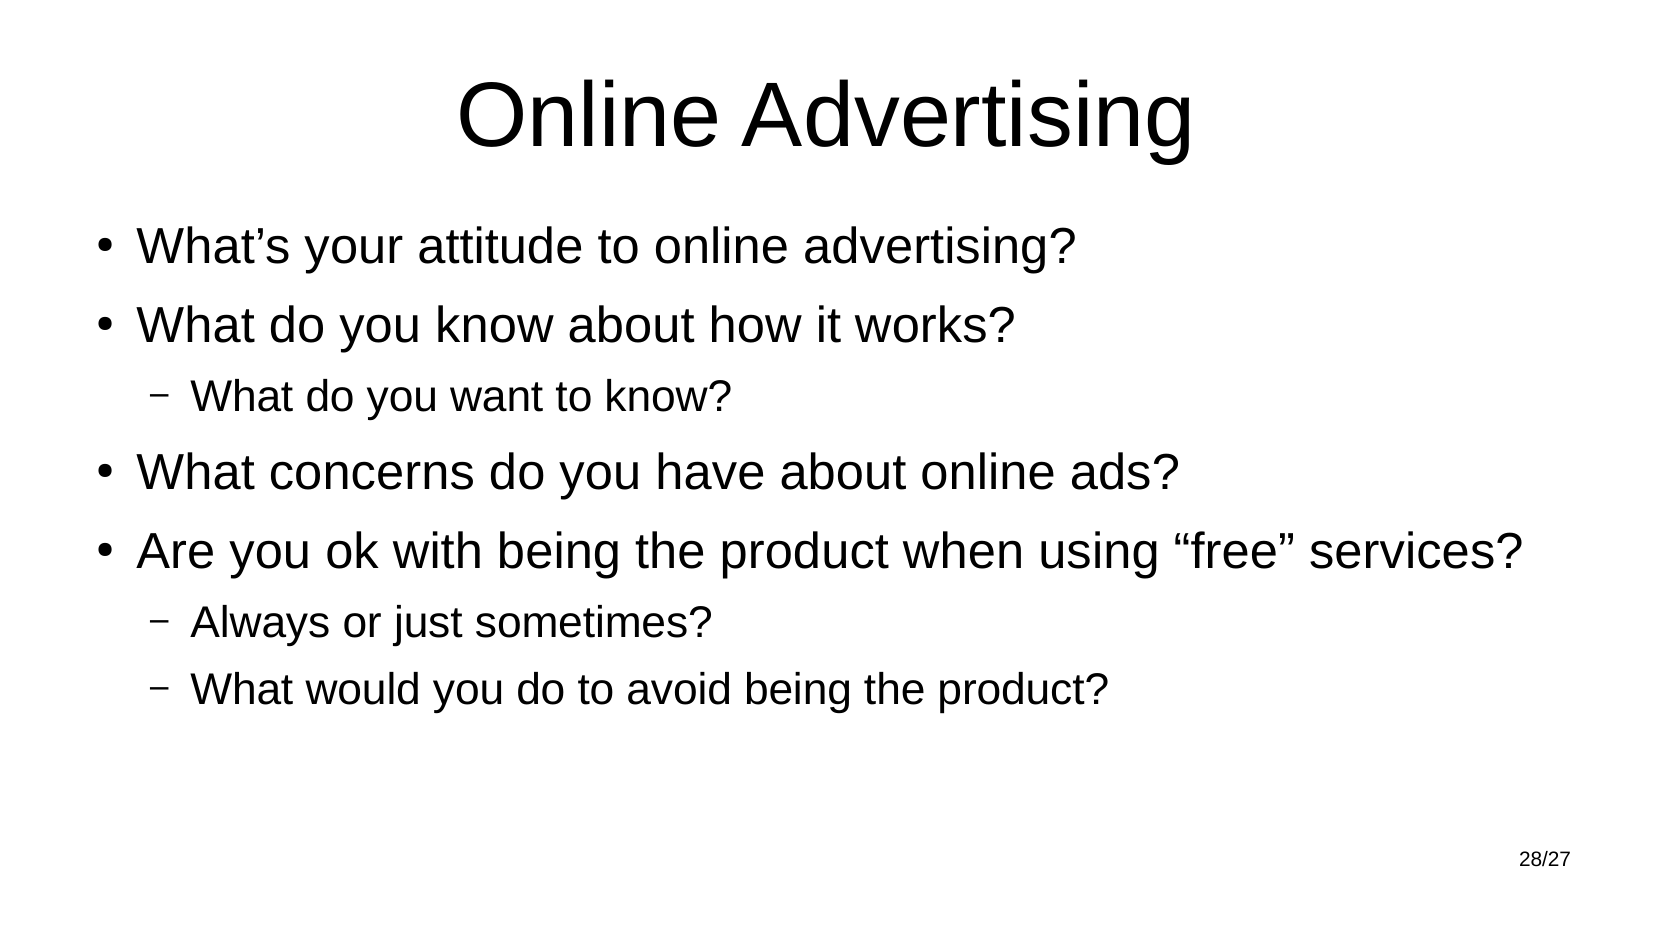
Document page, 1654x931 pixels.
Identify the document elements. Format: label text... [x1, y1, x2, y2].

title Online Advertising [82, 12, 1571, 217]
list What’s your attitude to online advertising? What do you know about how it works? What do you want to know? What concerns do you have about online ads? Are you ok with being the product when using “free” services? Always or just sometimes? What would you do to avoid being the product? [82, 217, 1571, 758]
